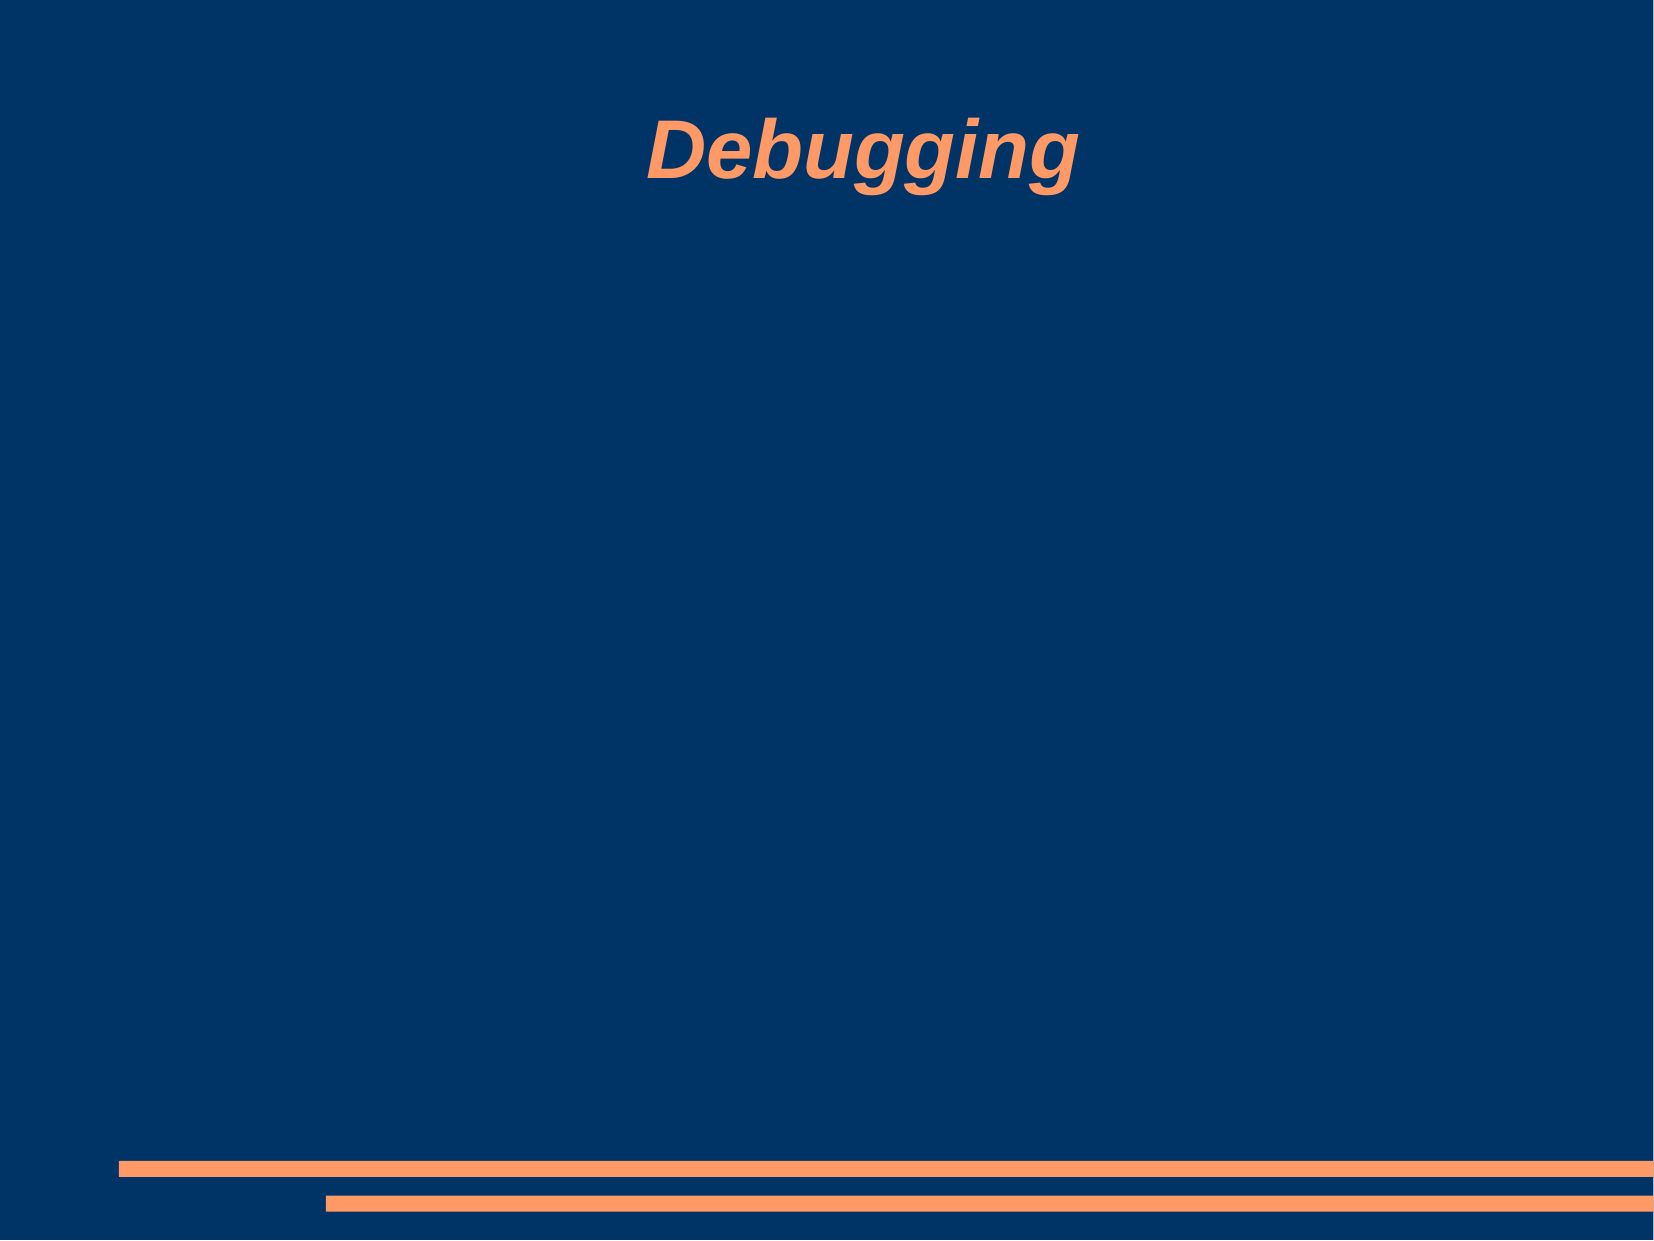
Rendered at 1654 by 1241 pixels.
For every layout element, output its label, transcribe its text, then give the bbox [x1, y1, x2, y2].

title Debugging [121, 53, 1534, 247]
